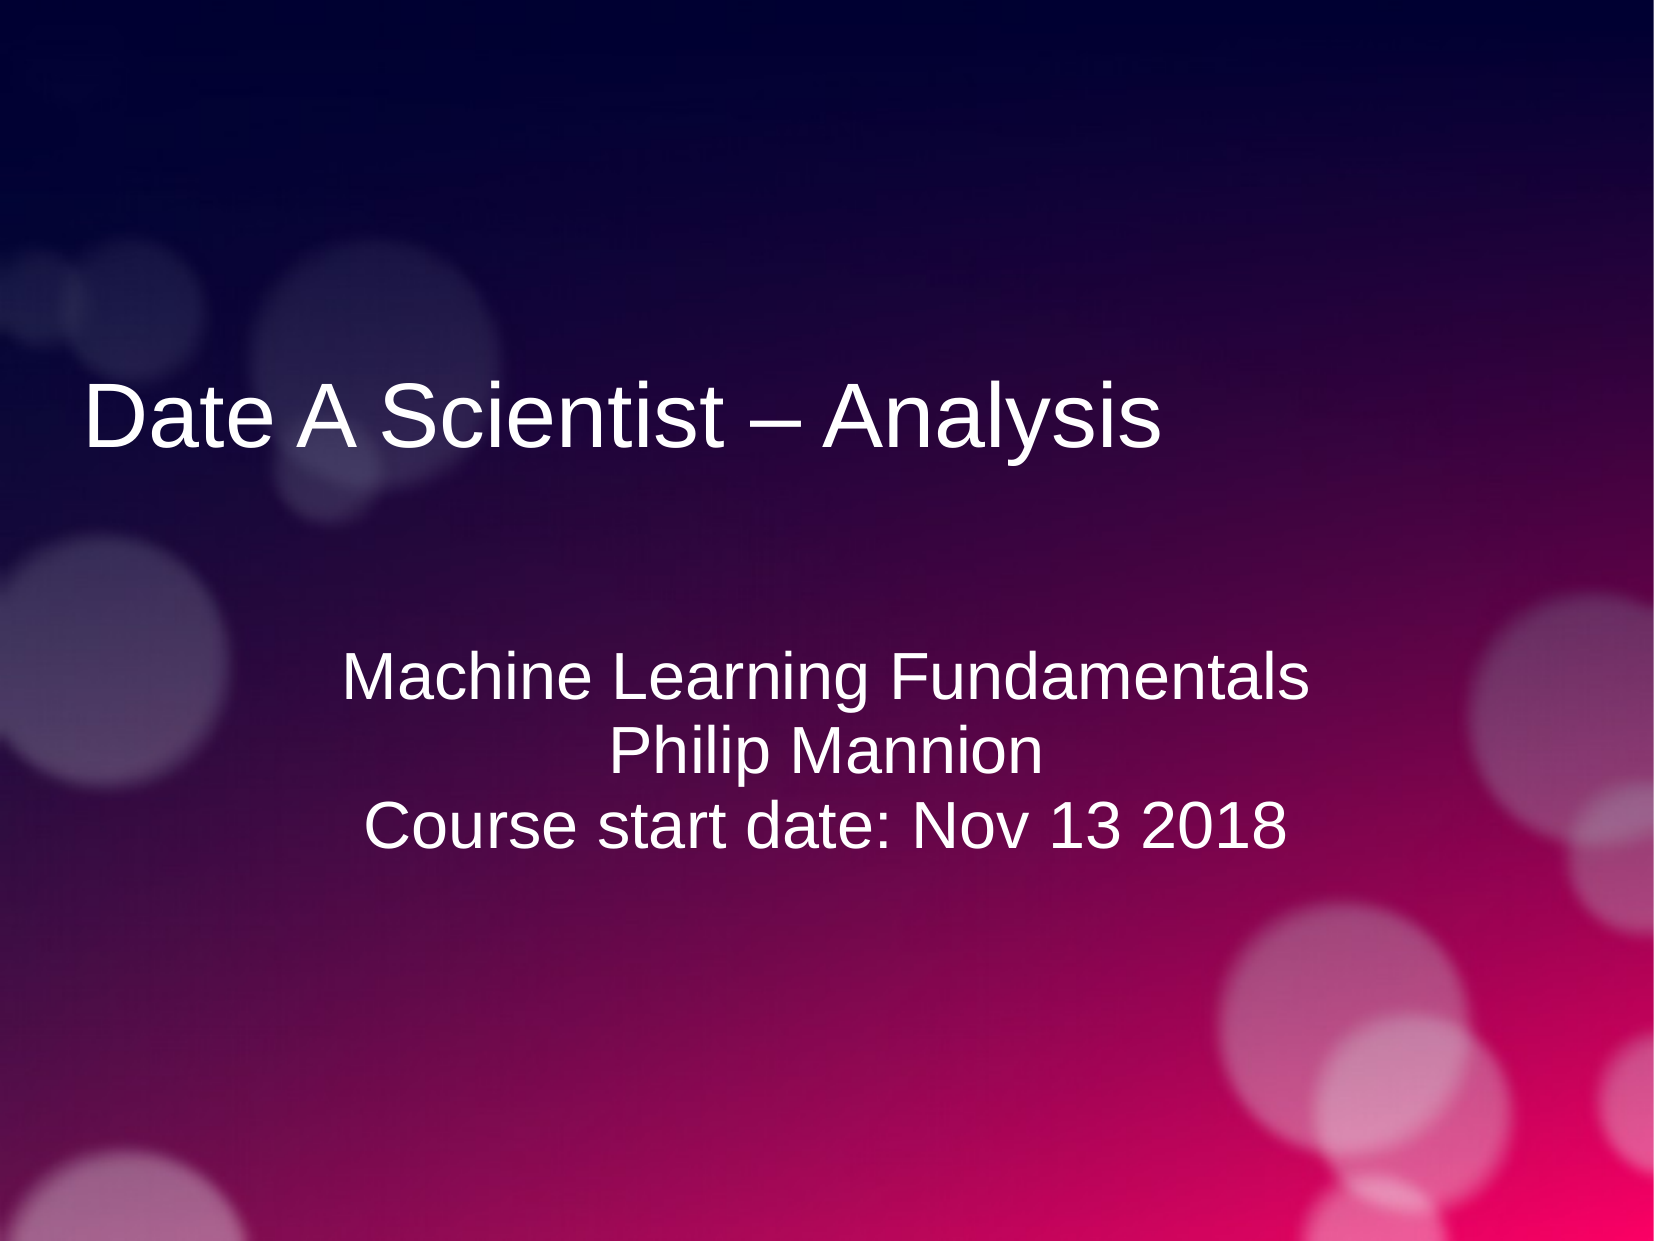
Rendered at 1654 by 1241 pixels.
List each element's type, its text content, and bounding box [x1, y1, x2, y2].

title Date A Scientist – Analysis [82, 312, 1571, 520]
picture [0, 0, 1654, 1241]
subtitle Machine Learning Fundamentals Philip Mannion Course start date: Nov 13 2018 [82, 566, 1571, 1010]
